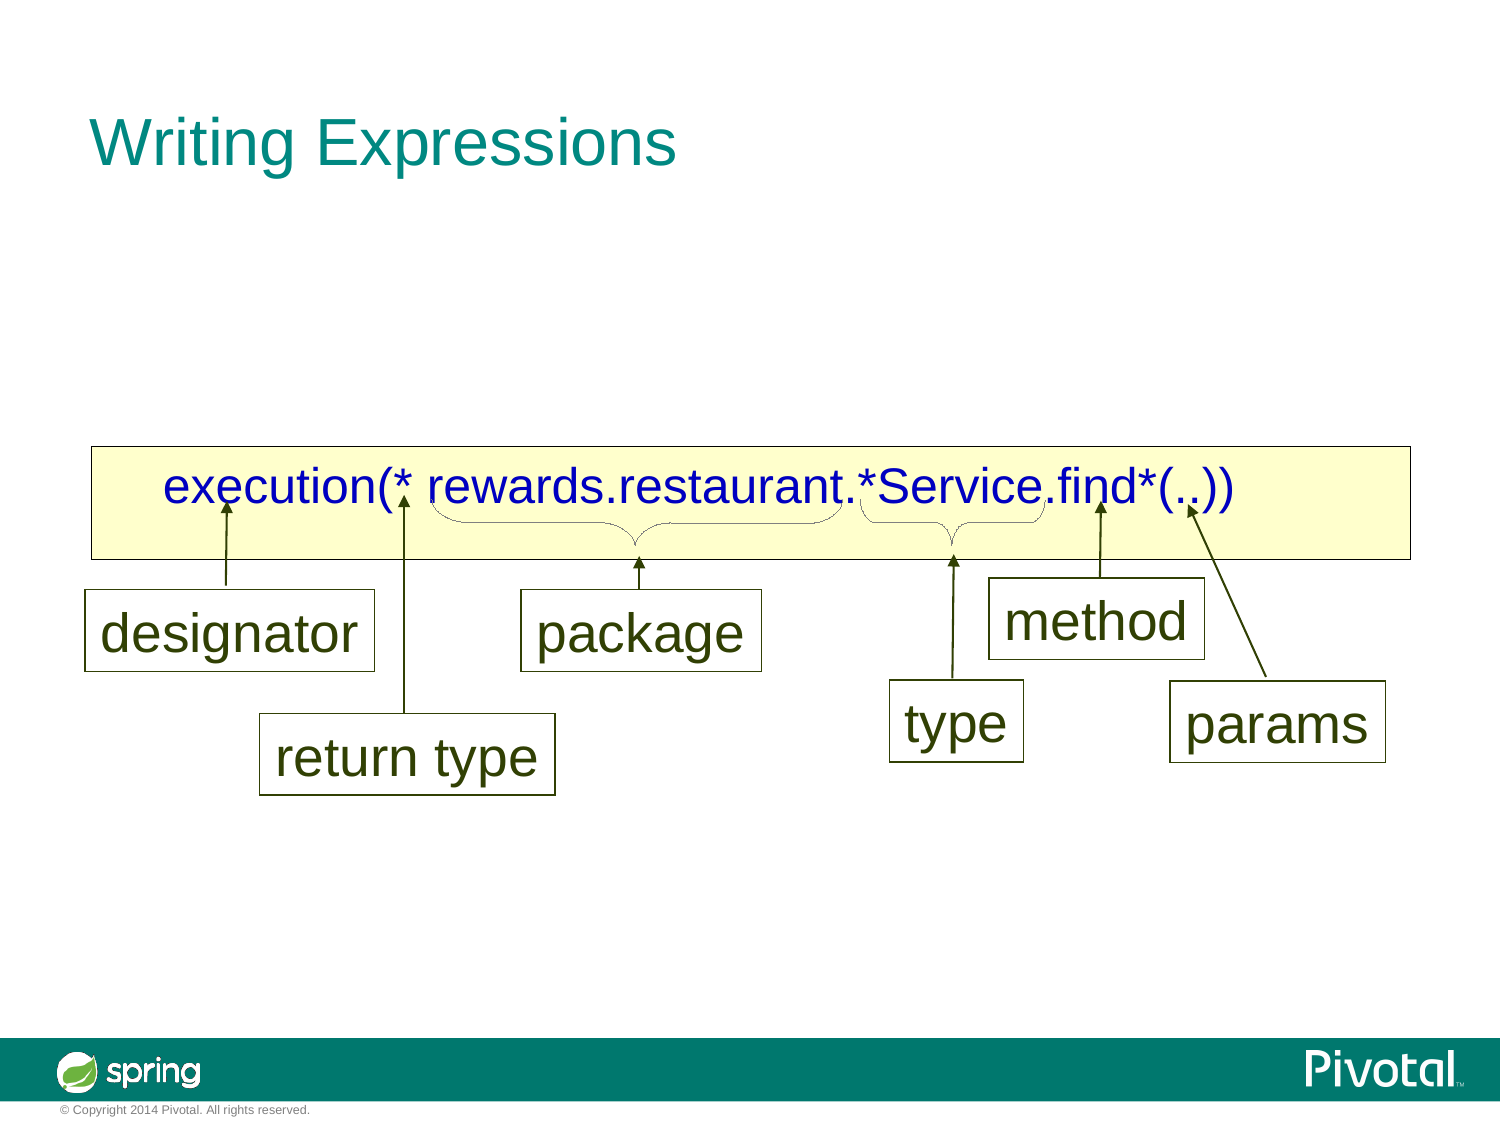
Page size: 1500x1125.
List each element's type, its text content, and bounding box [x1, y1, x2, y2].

text_box type [889, 680, 1024, 762]
picture [32, 1041, 210, 1103]
text_box params [1169, 680, 1386, 763]
text_box return type [259, 713, 556, 796]
text_box method [988, 577, 1205, 660]
text_box package [520, 589, 762, 672]
list execution(* rewards.restaurant.*Service.find*(..)) [91, 446, 1411, 560]
text_box designator [84, 589, 375, 672]
picture [1306, 1050, 1464, 1087]
title Writing Expressions [75, 45, 1426, 233]
